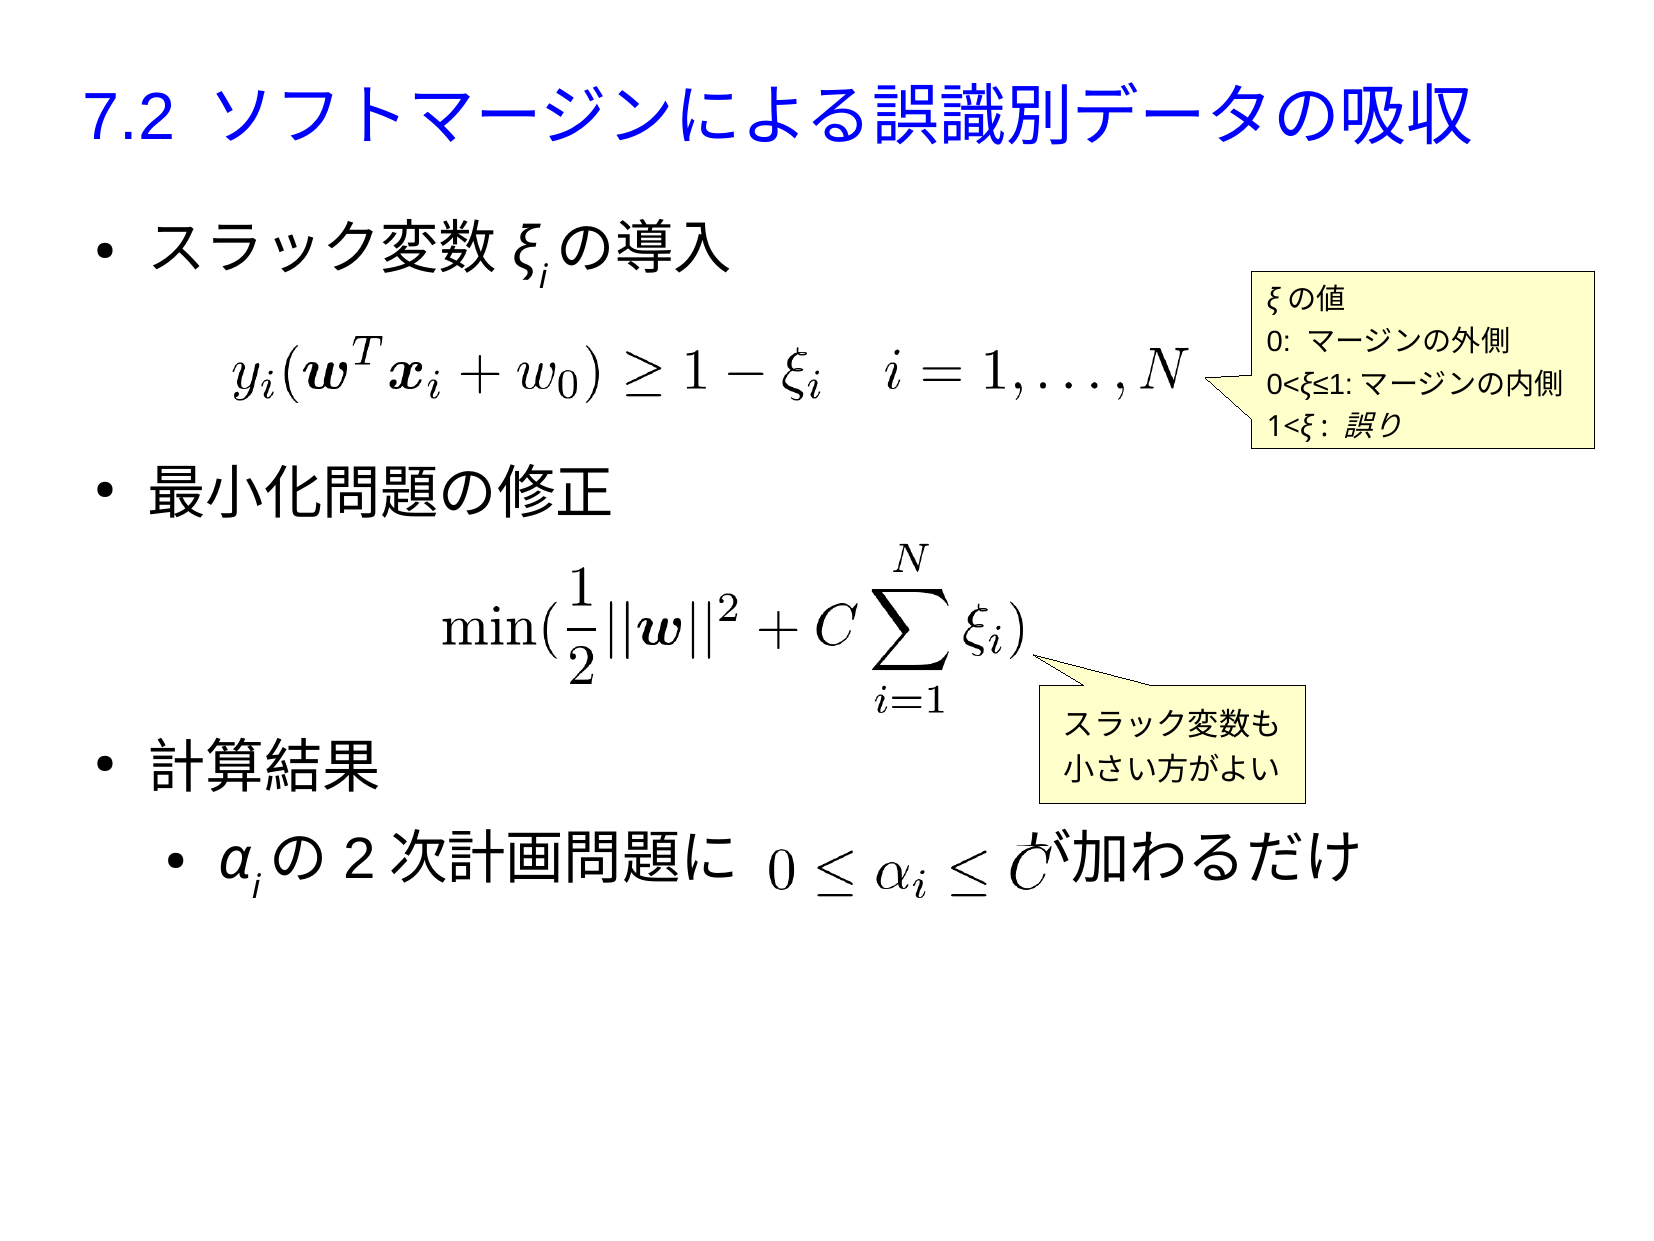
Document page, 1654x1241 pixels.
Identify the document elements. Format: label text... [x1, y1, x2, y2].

title 7.2 ソフトマージンによる誤識別データの吸収 [82, 49, 1571, 178]
picture [232, 336, 1189, 403]
text_box ξの値 0: マージンの外側 0<ξ≤1:マージンの内側 1<ξ : 誤り [1205, 271, 1595, 449]
text_box スラック変数も 小さい方がよい [1033, 654, 1306, 804]
picture [769, 846, 1052, 898]
picture [442, 543, 1023, 713]
list スラック変数ξiの導入 最小化問題の修正 計算結果 αiの2次計画問題に が加わるだけ [76, 206, 1595, 1118]
